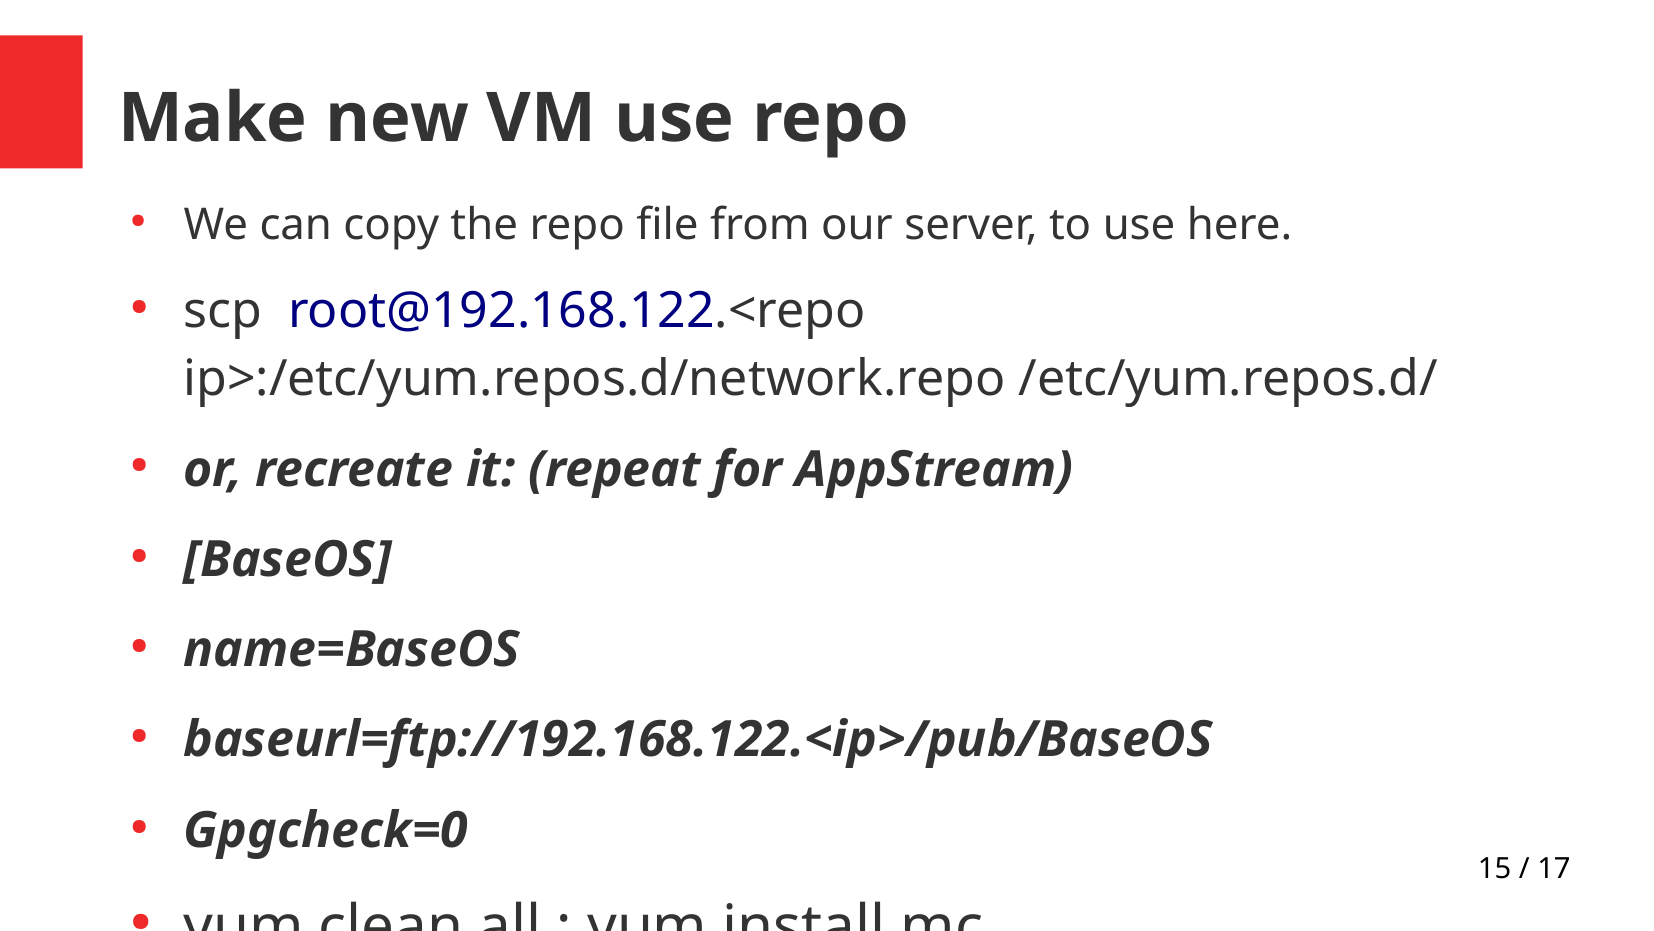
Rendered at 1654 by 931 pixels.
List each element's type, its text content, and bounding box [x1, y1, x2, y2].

title Make new VM use repo [118, 37, 1571, 193]
list We can copy the repo file from our server, to use here. scp root@192.168.122.<repo ip>:/etc/yum.repos.d/network.repo /etc/yum.repos.d/ or, recreate it: (repeat for AppStream) [BaseOS] name=BaseOS baseurl=ftp://192.168.122.<ip>/pub/BaseOS Gpgcheck=0 yum clean all ; yum install mc [112, 192, 1531, 889]
